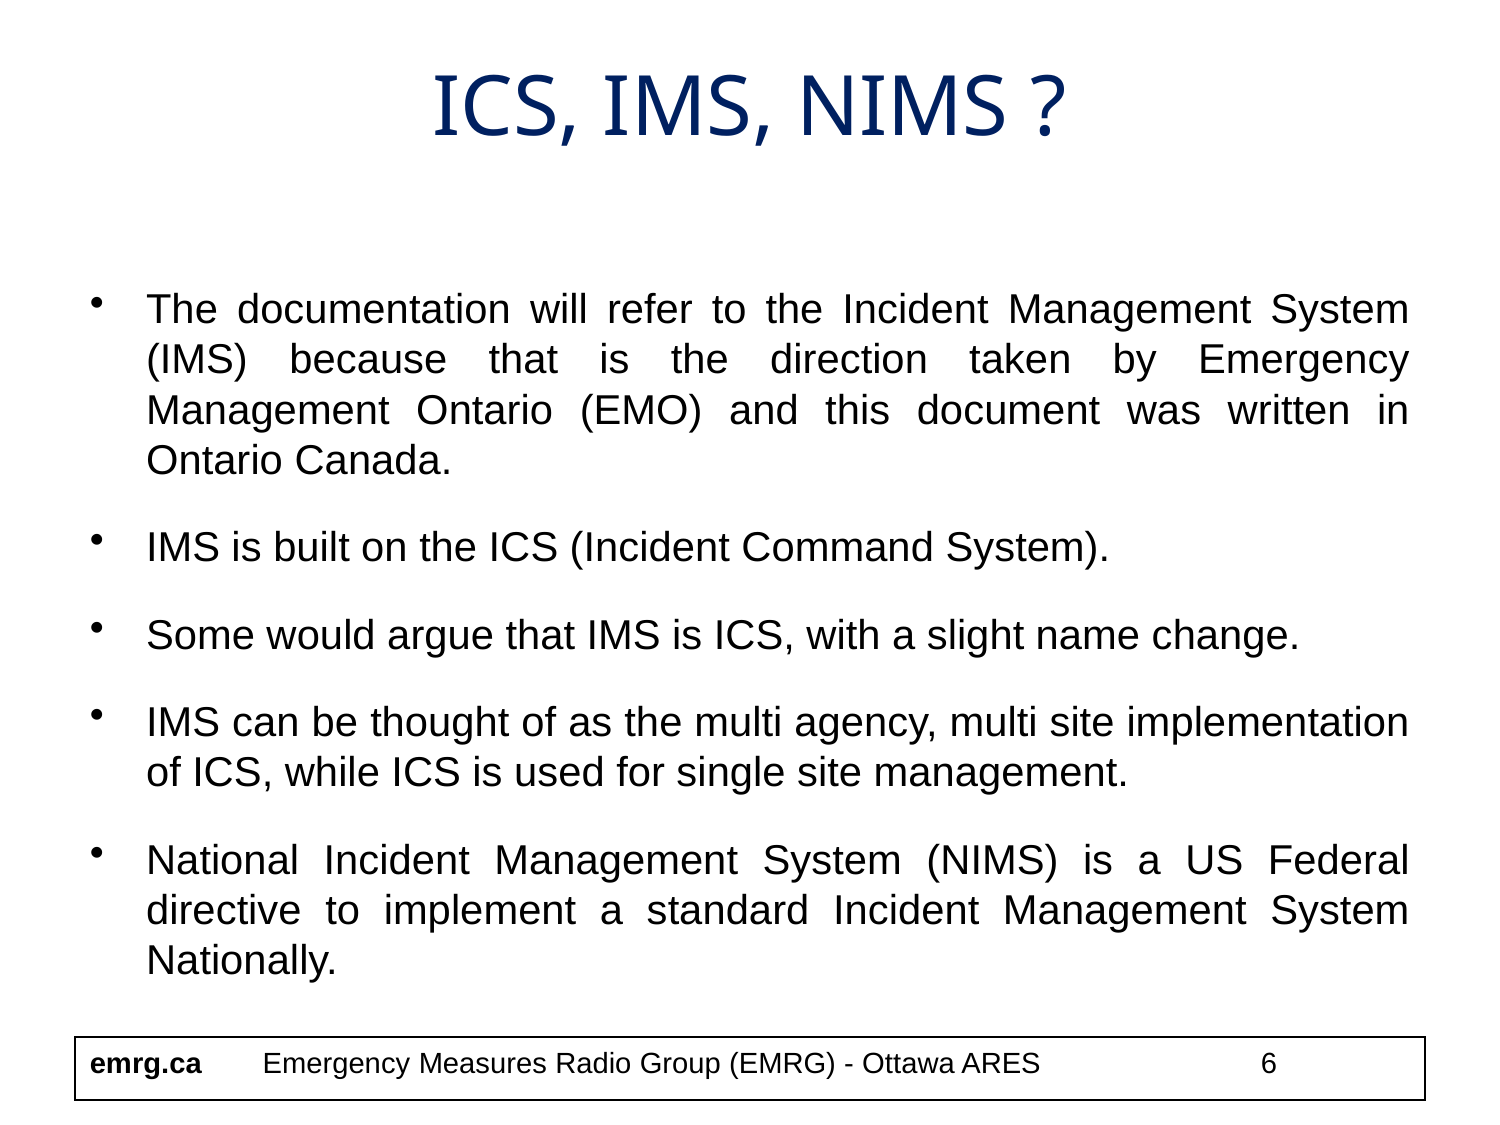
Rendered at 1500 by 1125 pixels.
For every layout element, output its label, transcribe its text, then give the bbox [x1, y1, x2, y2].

text_box The documentation will refer to the Incident Management System (IMS) because that is the direction taken by Emergency Management Ontario (EMO) and this document was written in Ontario Canada. IMS is built on the ICS (Incident Command System). Some would argue that IMS is ICS, with a slight name change. IMS can be thought of as the multi agency, multi site implementation of ICS, while ICS is used for single site management. National Incident Management System (NIMS) is a US Federal directive to implement a standard Incident Management System Nationally. [74, 274, 1425, 1038]
slide_number <number> [1246, 1038, 1425, 1103]
footer Emergency Measures Radio Group (EMRG) - Ottawa ARES [247, 1038, 1238, 1103]
text_box ICS, IMS, NIMS ? [74, 45, 1425, 233]
